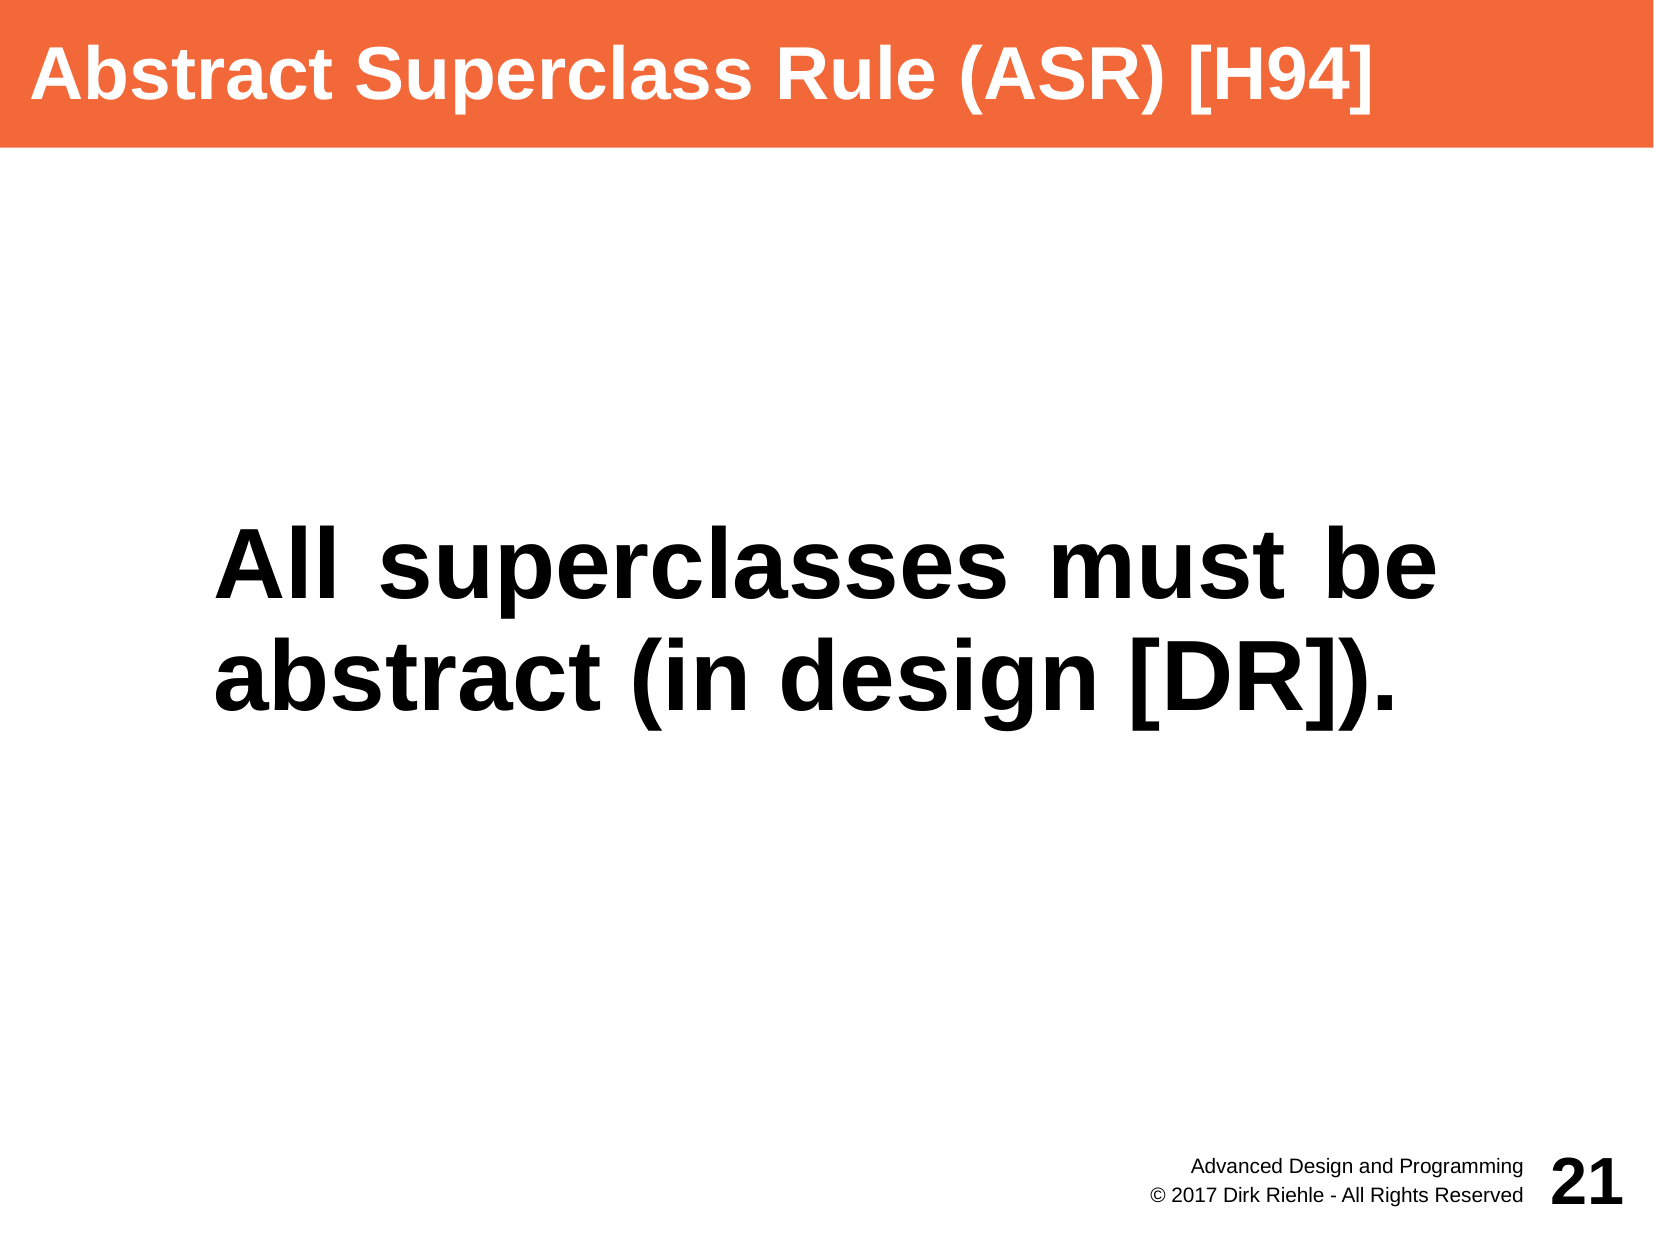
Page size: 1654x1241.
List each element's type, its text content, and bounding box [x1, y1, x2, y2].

subtitle All superclasses must be abstract (in design [DR]). [29, 177, 1625, 1063]
title Abstract Superclass Rule (ASR) [H94] [0, 0, 1654, 148]
